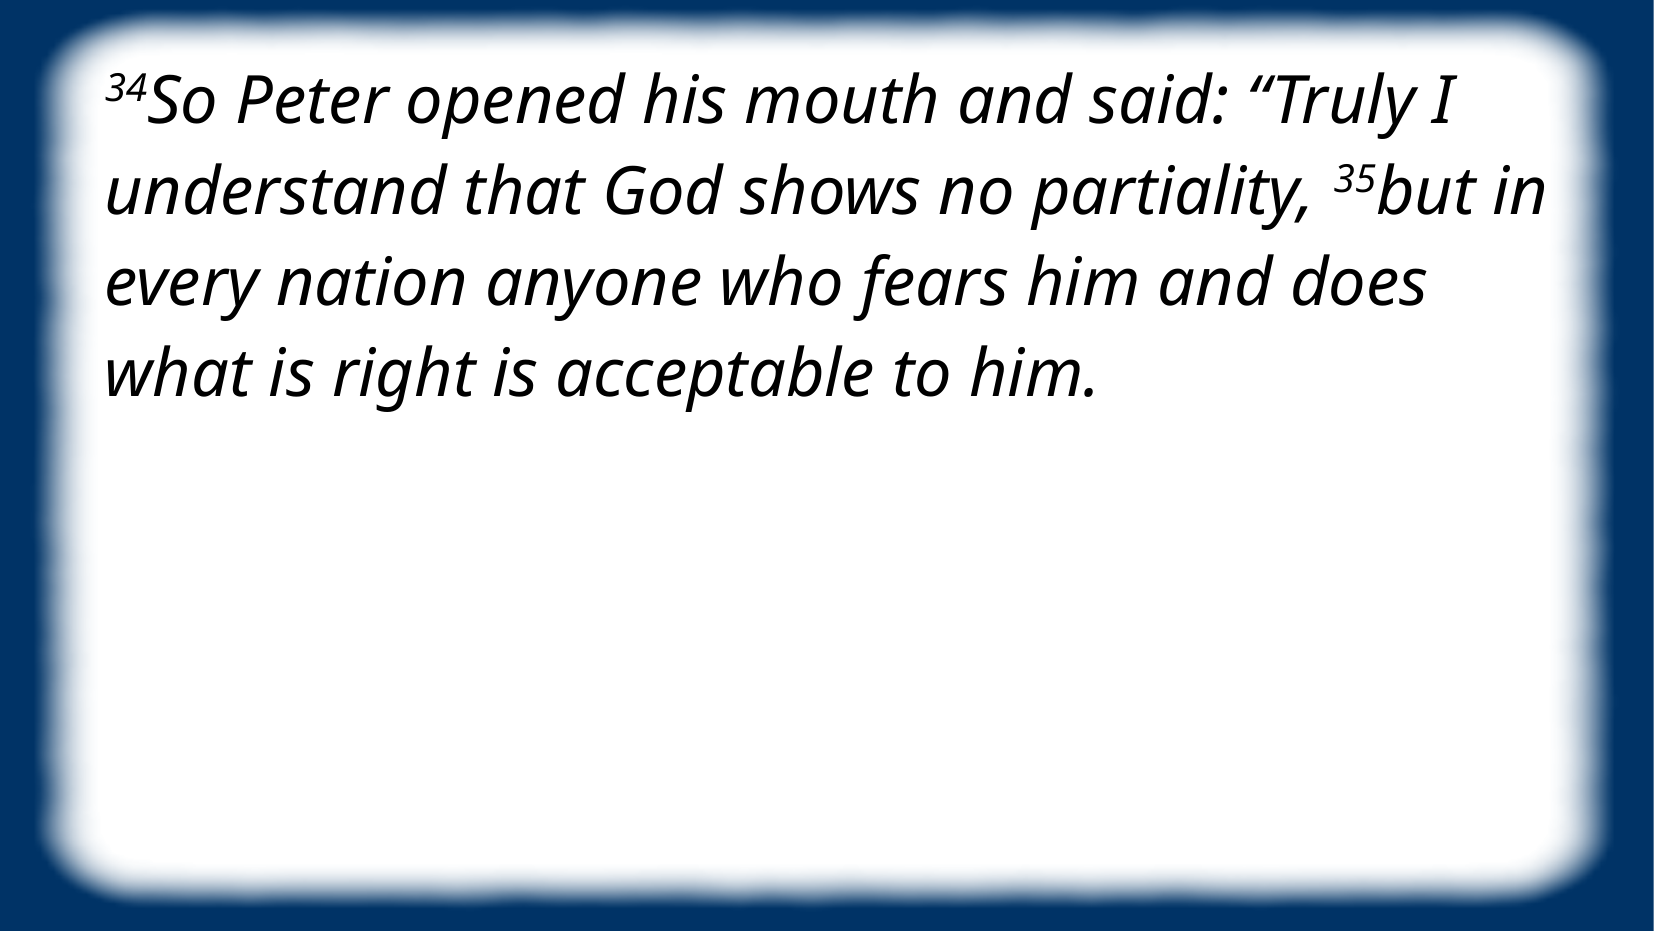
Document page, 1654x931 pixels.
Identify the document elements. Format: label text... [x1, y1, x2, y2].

text_box 34So Peter opened his mouth and said: “Truly I understand that God shows no partiality, 35but in every nation anyone who fears him and does what is right is acceptable to him. [90, 45, 1576, 415]
picture [0, 0, 1654, 931]
